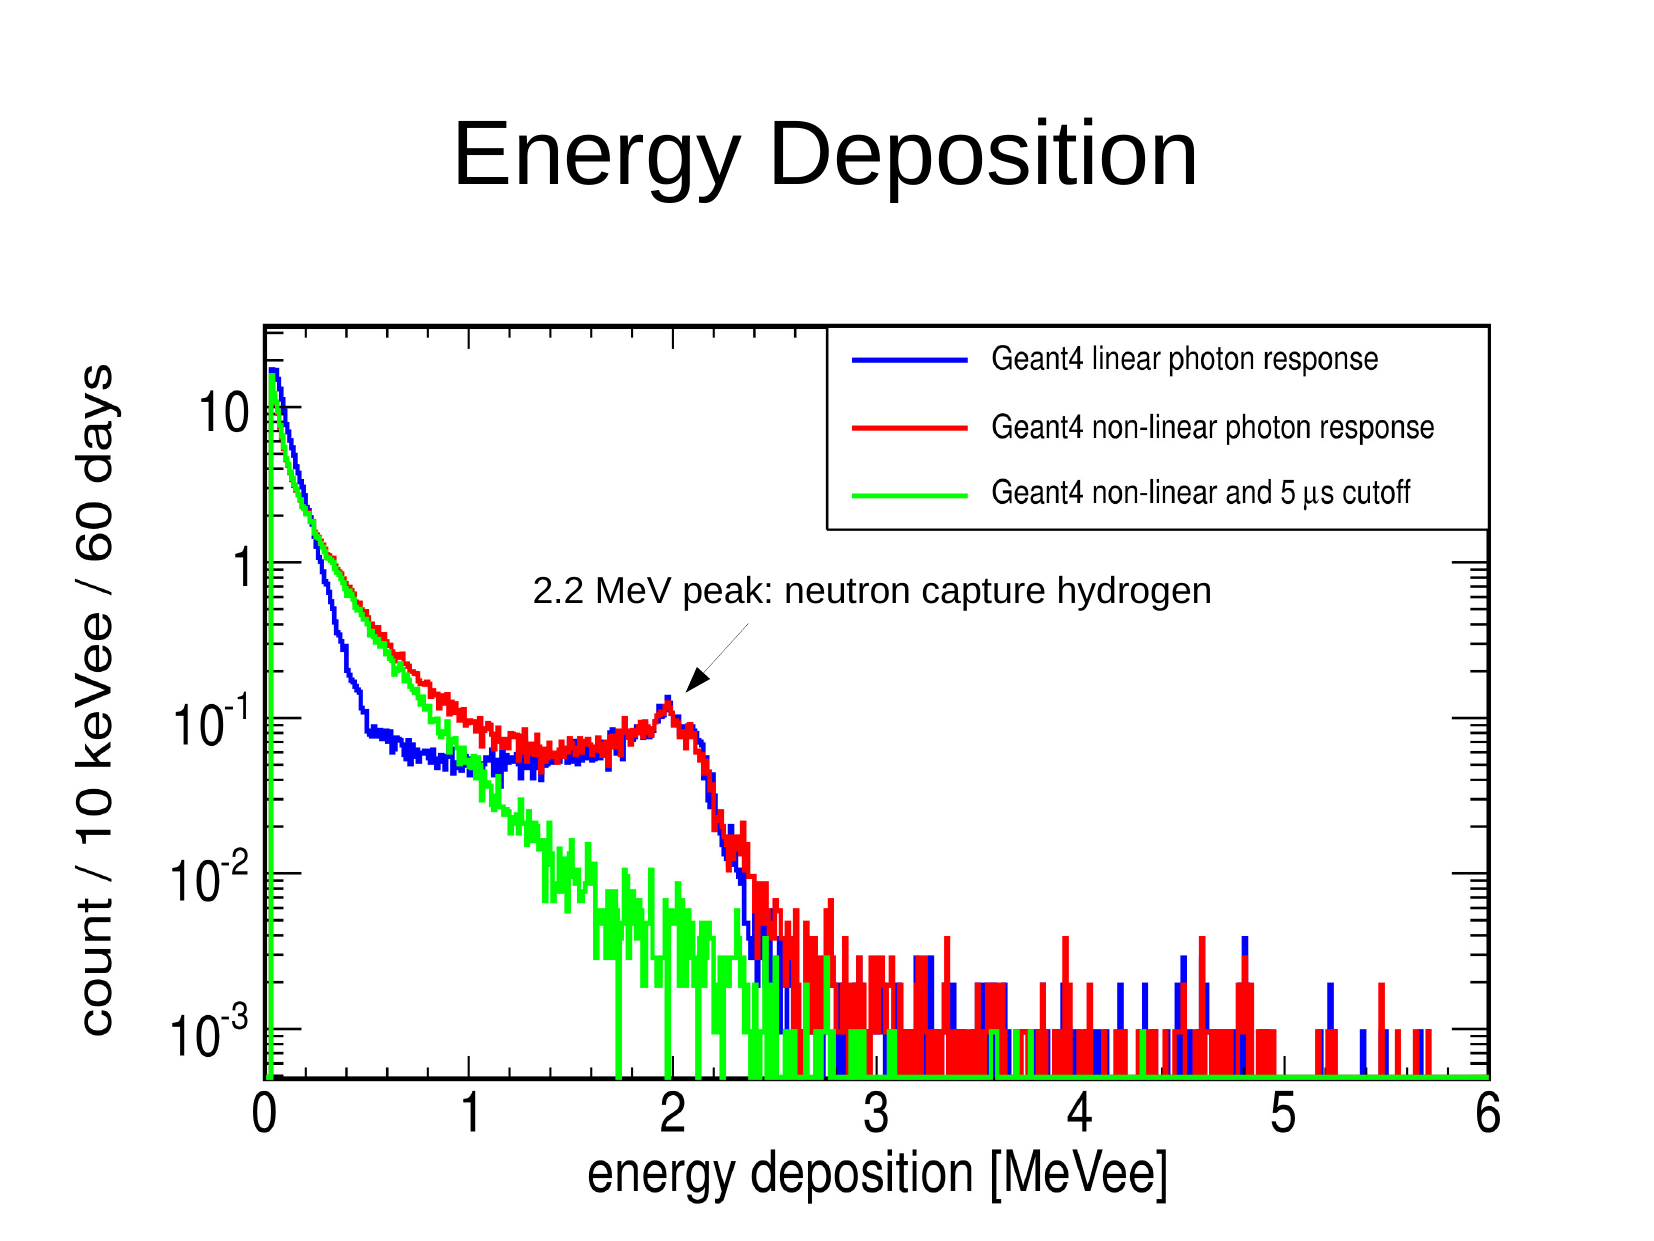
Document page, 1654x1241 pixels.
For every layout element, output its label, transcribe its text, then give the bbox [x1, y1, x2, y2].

picture [0, 226, 1654, 1241]
title Energy Deposition [82, 49, 1571, 226]
text_box 2.2 MeV peak: neutron capture hydrogen [517, 562, 1353, 624]
